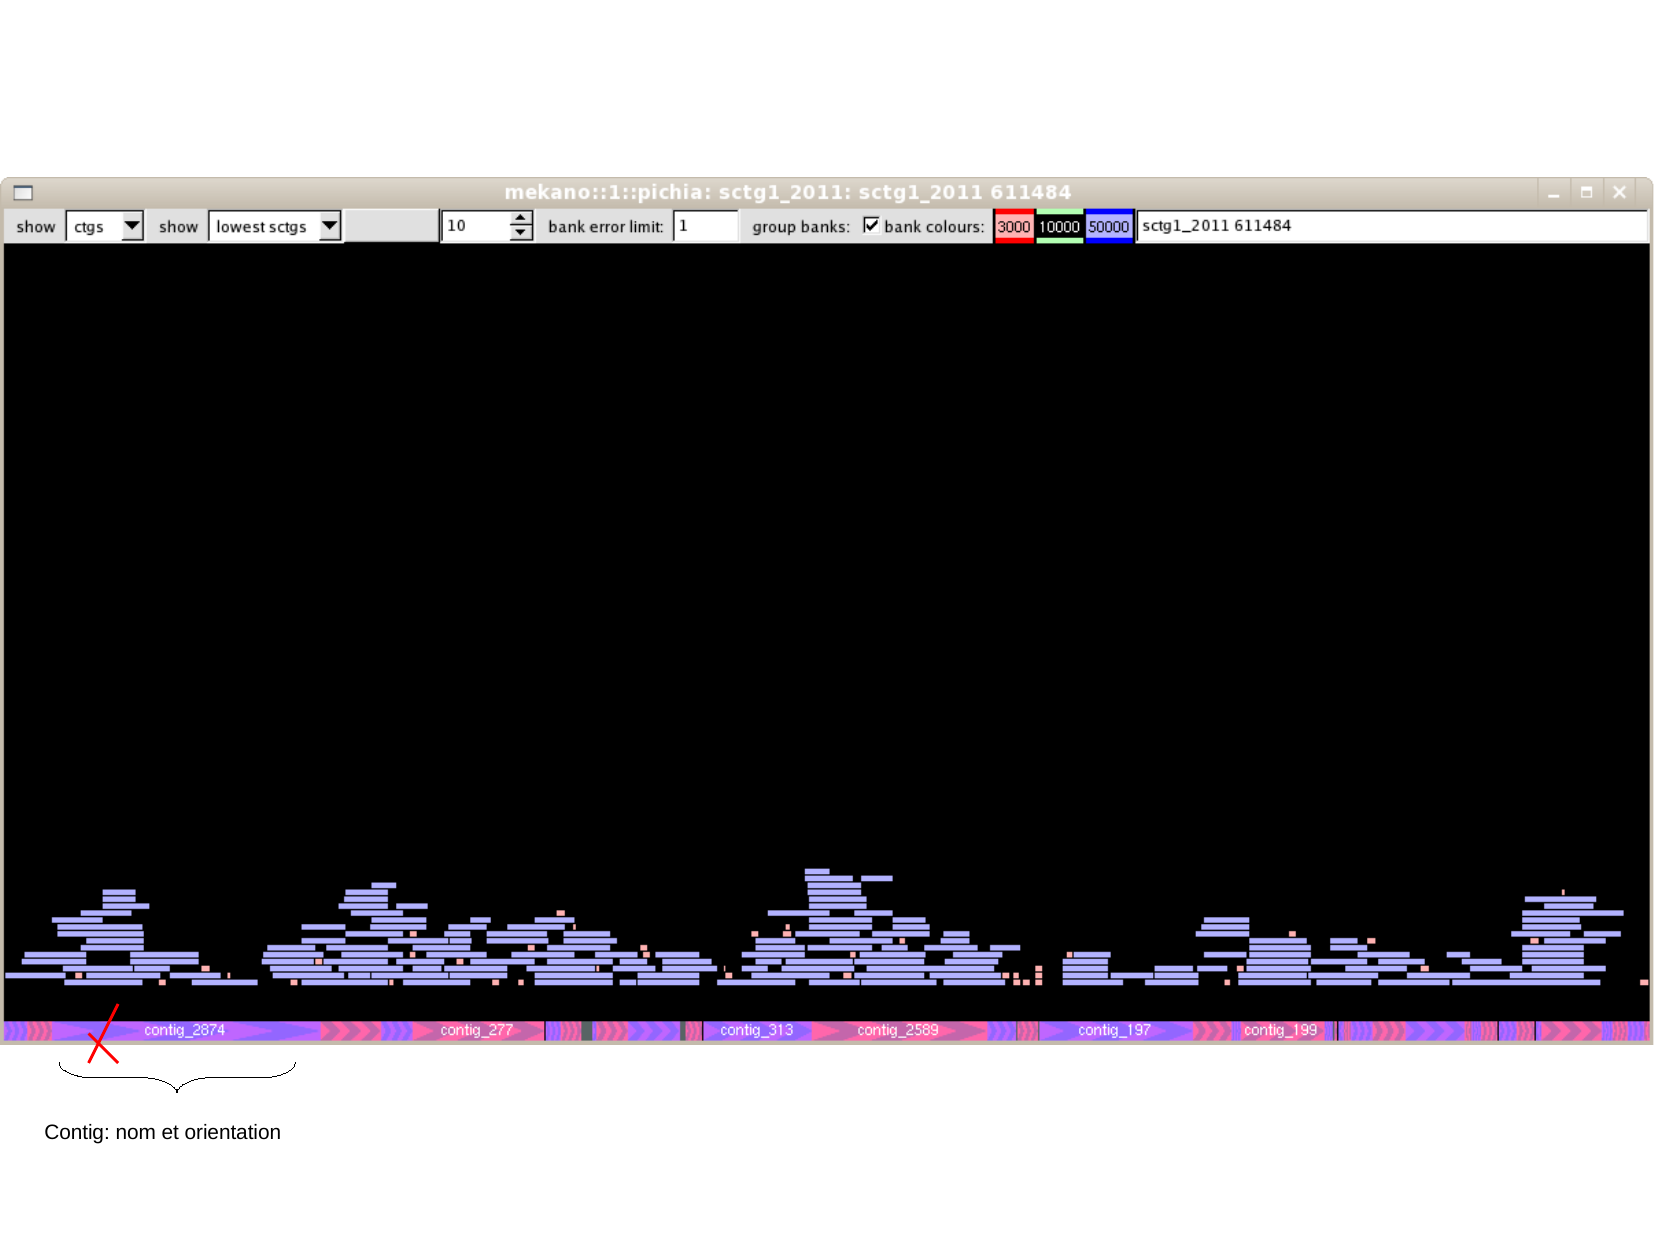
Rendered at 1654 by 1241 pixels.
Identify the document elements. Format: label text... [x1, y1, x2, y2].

text_box Contig: nom et orientation [29, 1113, 297, 1152]
picture [0, 177, 1654, 1045]
